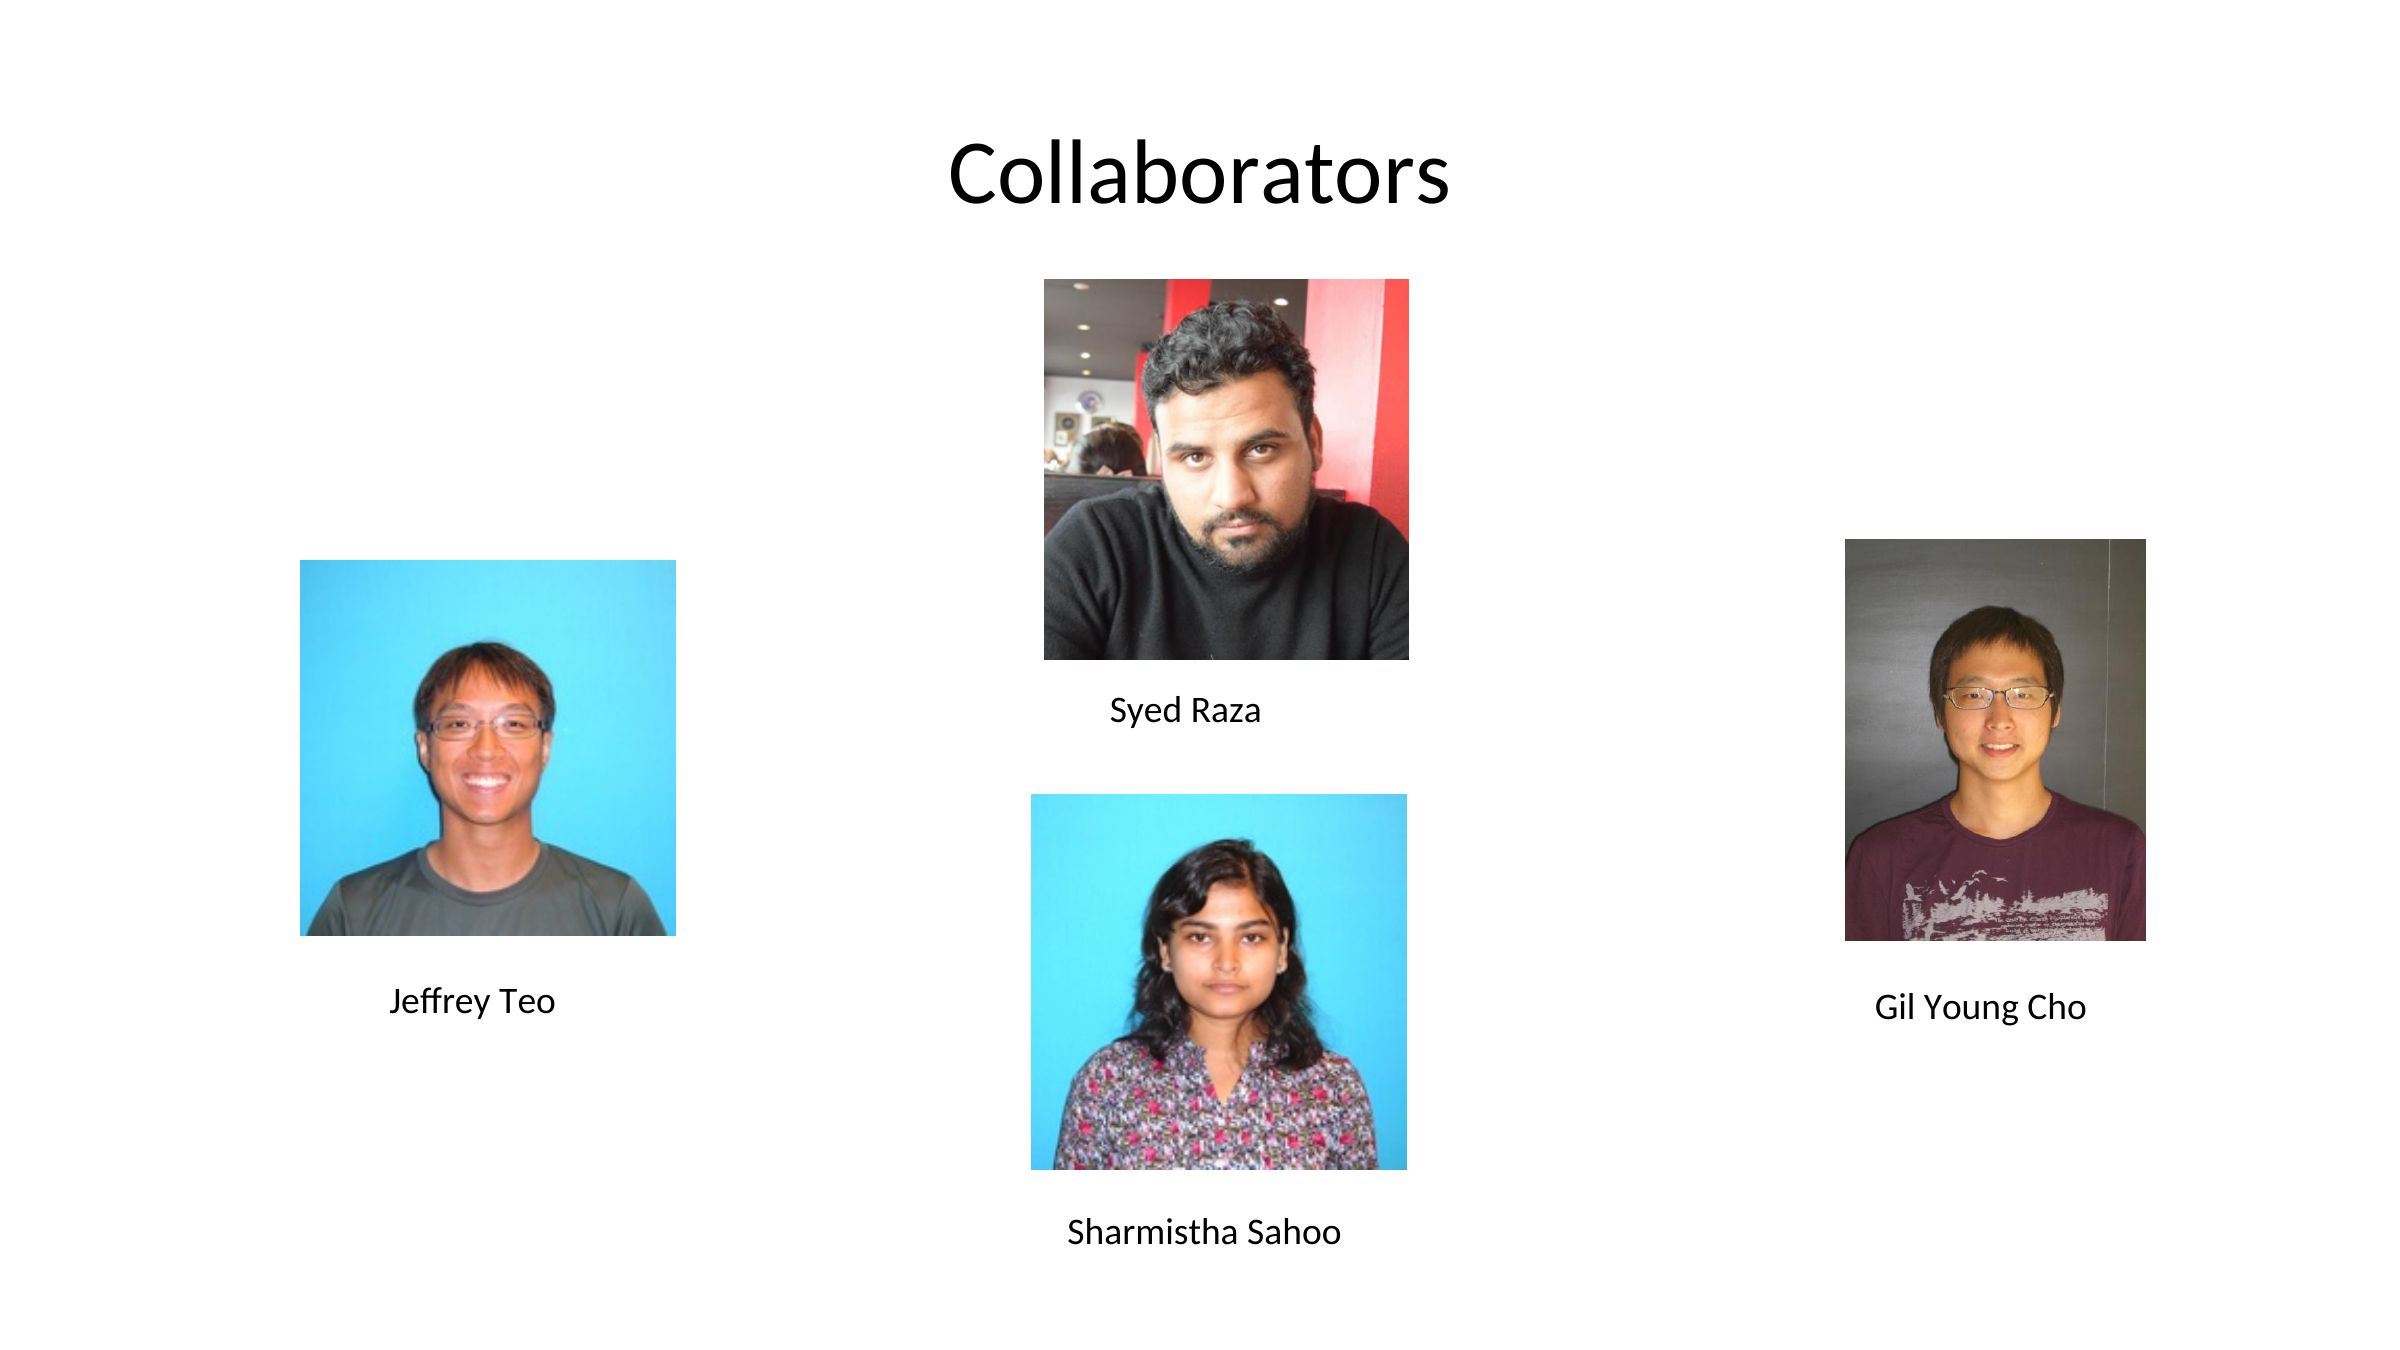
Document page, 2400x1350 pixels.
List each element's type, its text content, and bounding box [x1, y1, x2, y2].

text_box Sharmistha Sahoo [1052, 1200, 1443, 1260]
picture [1845, 539, 2146, 941]
text_box Jeffrey Teo [374, 968, 690, 1029]
picture [1031, 794, 1407, 1171]
picture [1044, 279, 1409, 661]
title Collaborators [120, 53, 2280, 280]
text_box Gil Young Cho [1860, 975, 2341, 1035]
picture [300, 560, 676, 936]
text_box Syed Raza [1095, 678, 1486, 738]
